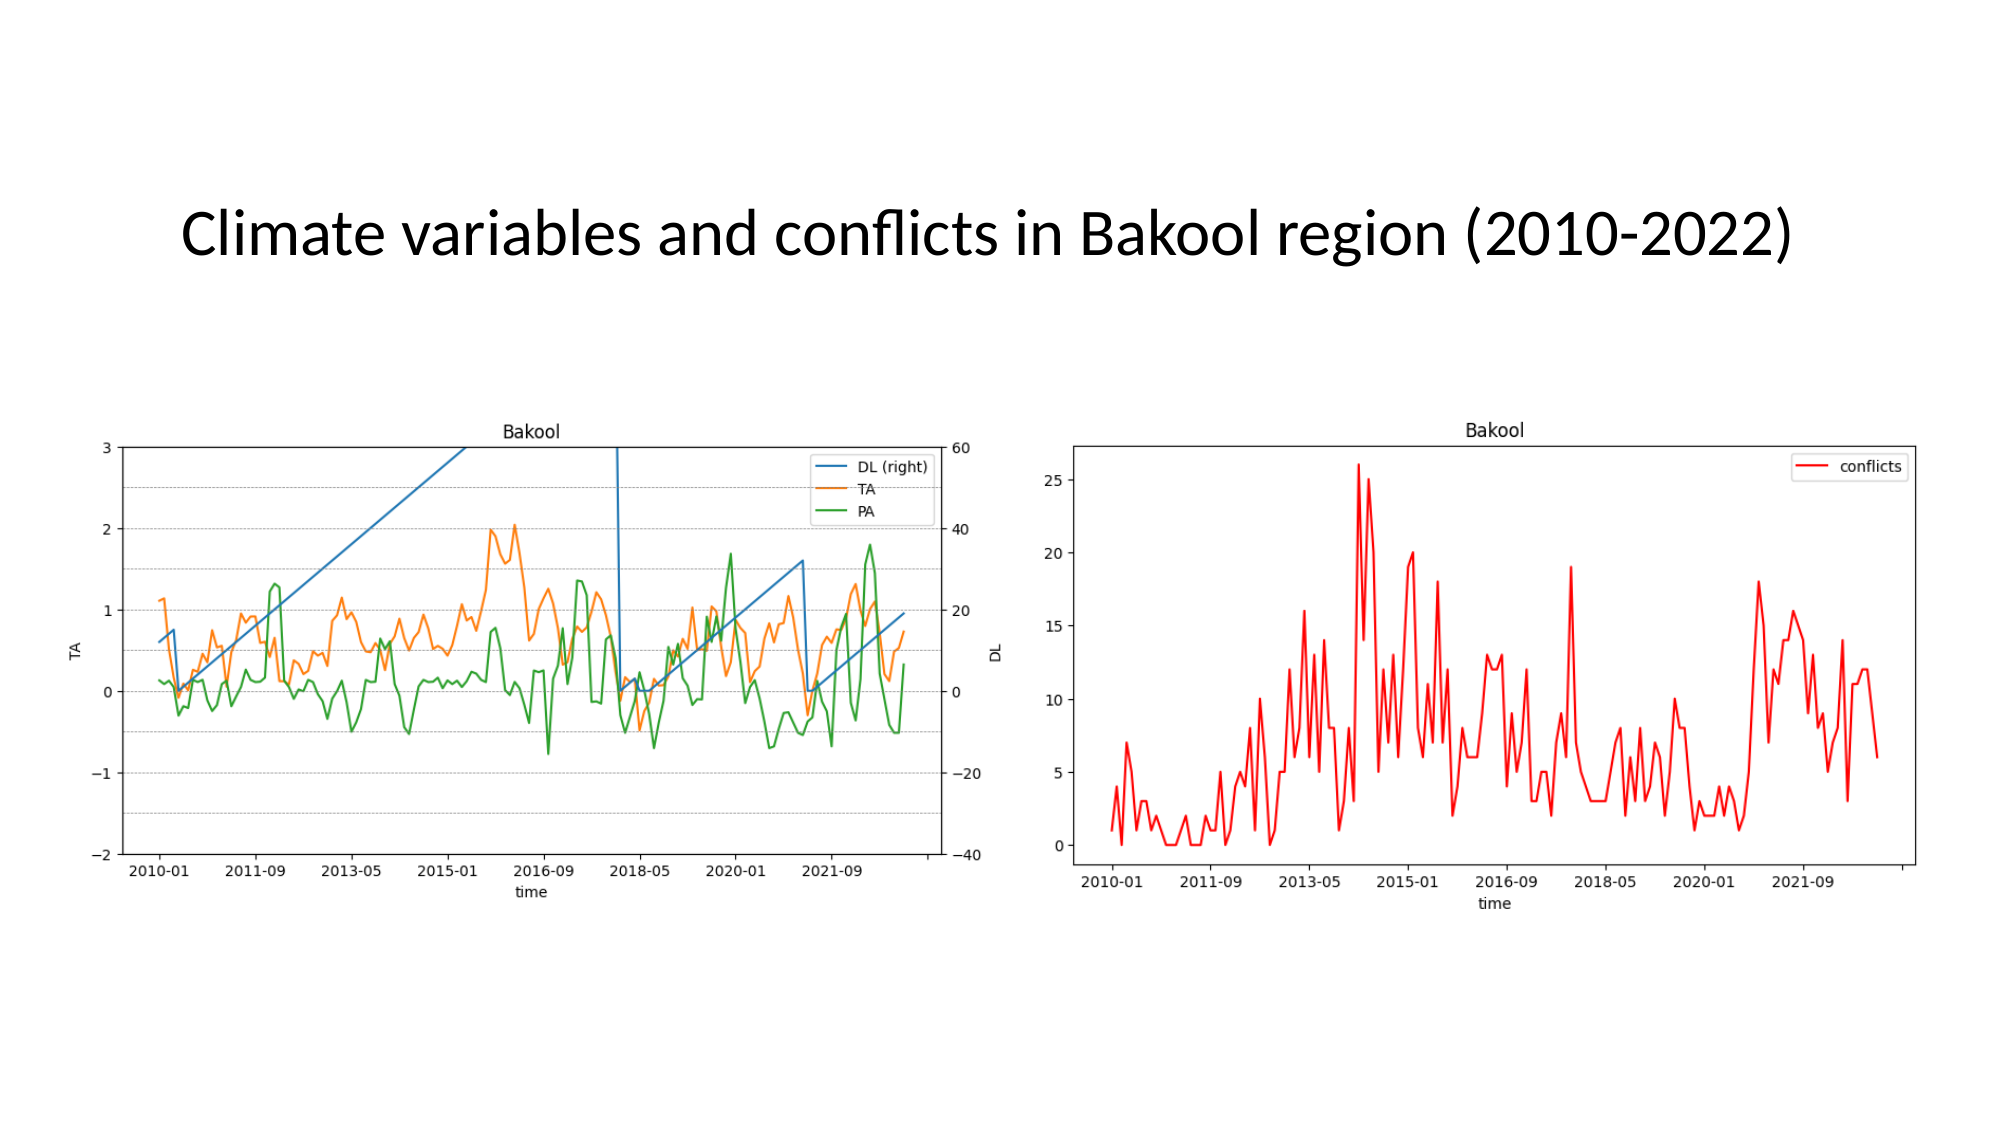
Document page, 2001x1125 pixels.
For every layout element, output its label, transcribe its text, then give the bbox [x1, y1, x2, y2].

picture [1033, 411, 1926, 922]
text_box Climate variables and conflicts in Bakool region (2010-2022) [166, 181, 1871, 278]
picture [59, 413, 1013, 910]
